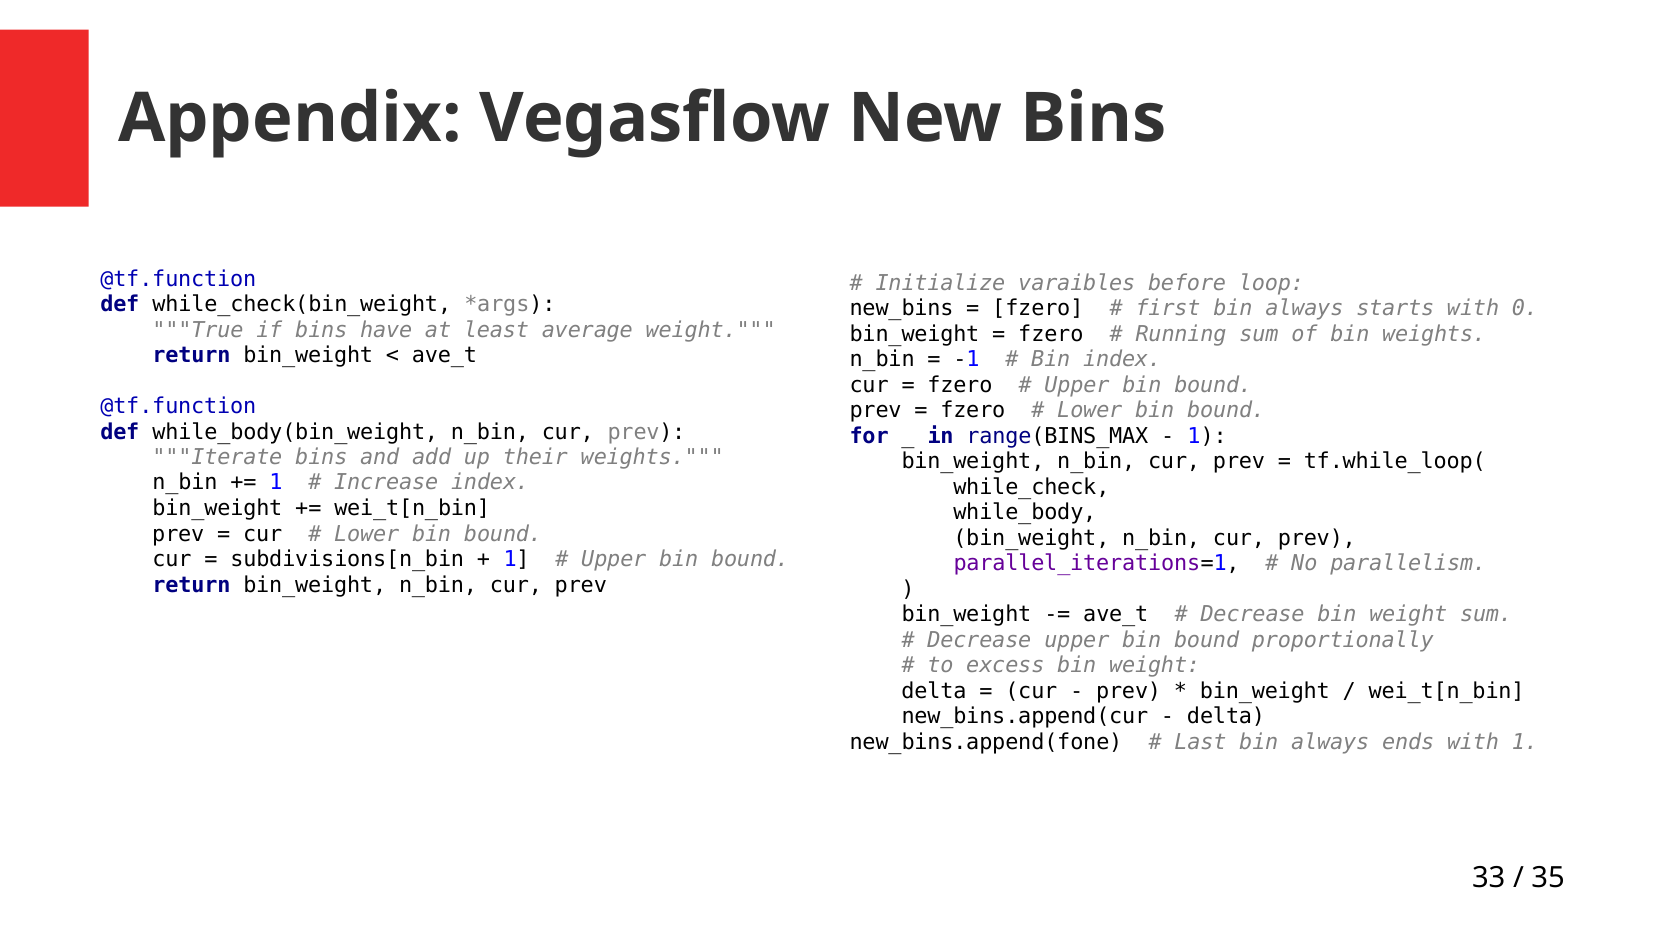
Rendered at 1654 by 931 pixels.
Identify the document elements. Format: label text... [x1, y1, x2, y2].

text_box # Initialize varaibles before loop: new_bins = [fzero] # first bin always starts with 0. bin_weight = fzero # Running sum of bin weights. n_bin = -1 # Bin index. cur = fzero # Upper bin bound. prev = fzero # Lower bin bound. for _ in range(BINS_MAX - 1): bin_weight, n_bin, cur, prev = tf.while_loop( while_check, while_body, (bin_weight, n_bin, cur, prev), parallel_iterations=1, # No parallelism. ) bin_weight -= ave_t # Decrease bin weight sum. # Decrease upper bin bound proportionally # to excess bin weight: delta = (cur - prev) * bin_weight / wei_t[n_bin] new_bins.append(cur - delta) new_bins.append(fone) # Last bin always ends with 1. [763, 262, 1554, 788]
list @tf.function def while_check(bin_weight, *args): """True if bins have at least average weight.""" return bin_weight < ave_t @tf.function def while_body(bin_weight, n_bin, cur, prev): """Iterate bins and add up their weights.""" n_bin += 1 # Increase index. bin_weight += wei_t[n_bin] prev = cur # Lower bin bound. cur = subdivisions[n_bin + 1] # Upper bin bound. return bin_weight, n_bin, cur, prev [29, 265, 1447, 806]
title Appendix: Vegasflow New Bins [118, 37, 1571, 193]
